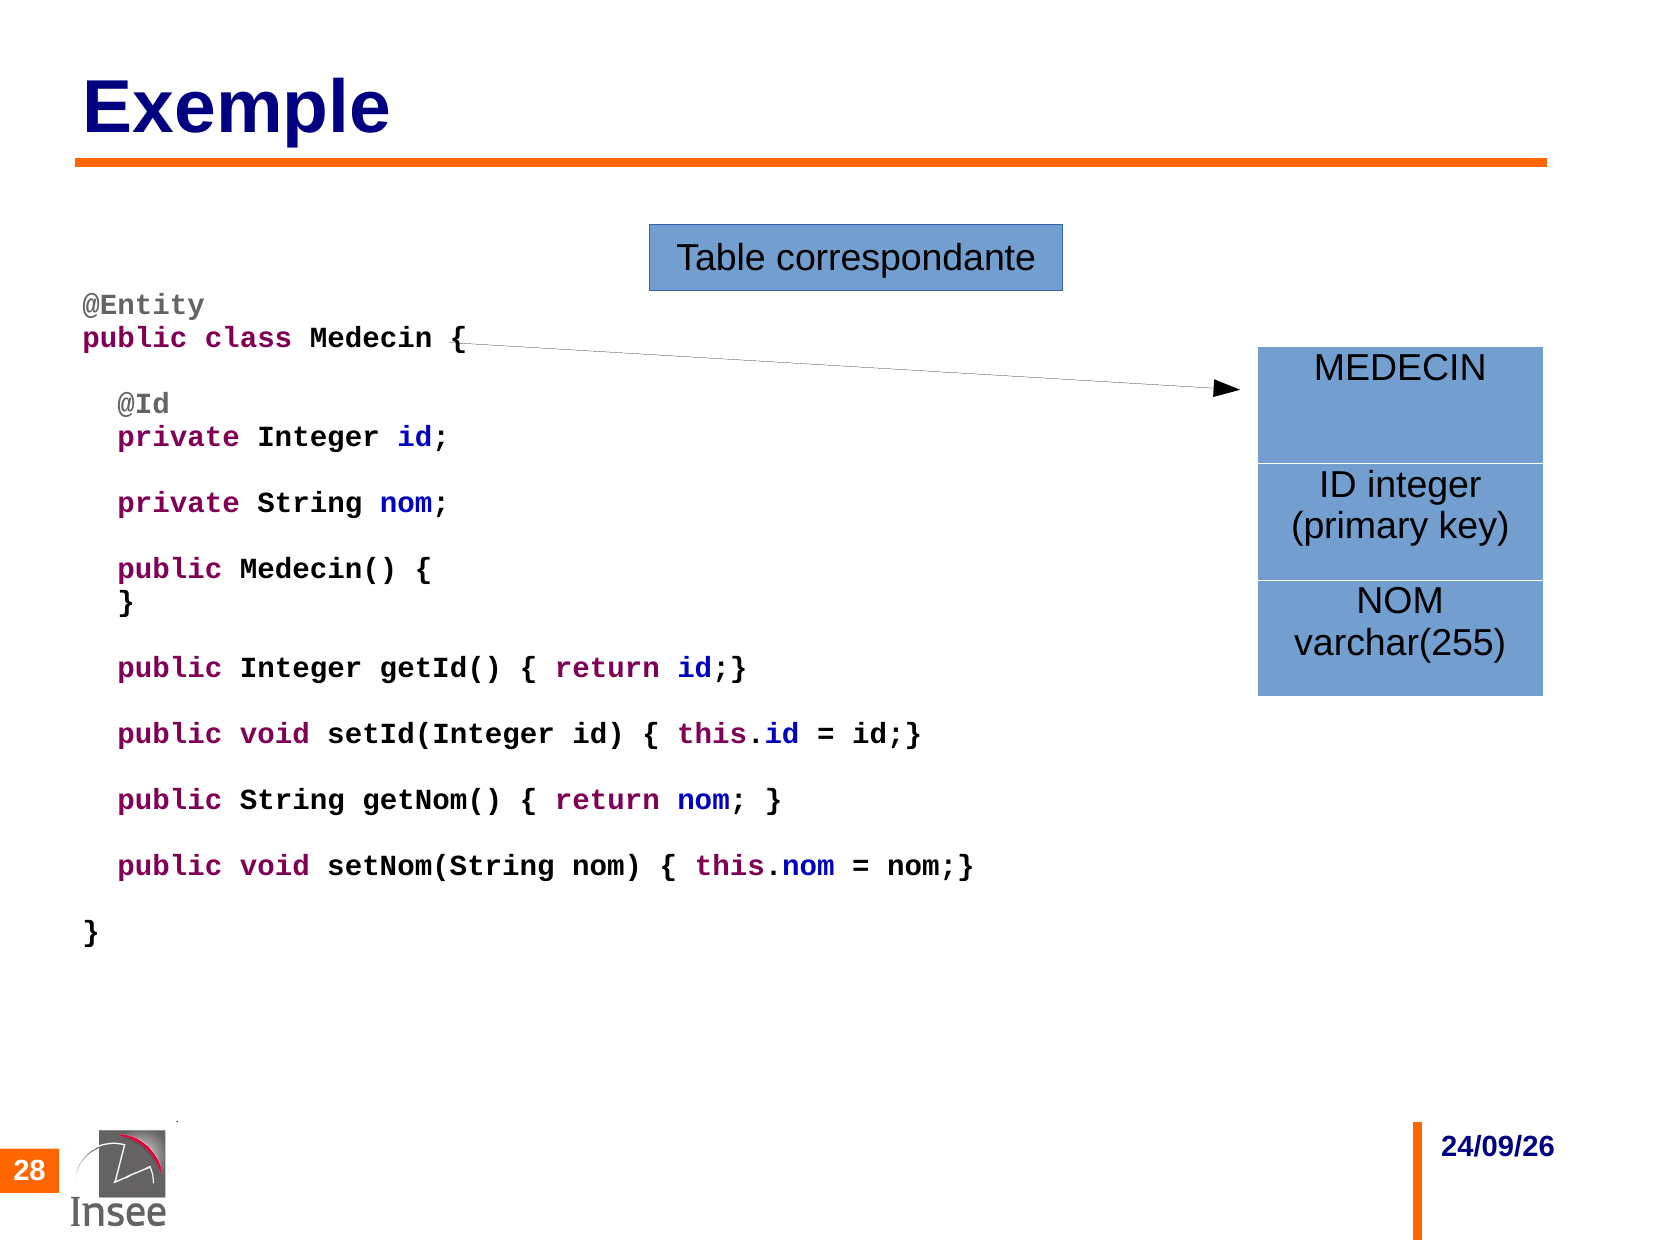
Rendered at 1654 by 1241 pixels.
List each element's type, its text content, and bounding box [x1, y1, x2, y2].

text_box Table correspondante [649, 224, 1063, 290]
title Exemple [82, 49, 1619, 163]
picture [62, 1121, 178, 1241]
list @Entity public class Medecin { @Id private Integer id; private String nom; public Medecin() { } public Integer getId() { return id;} public void setId(Integer id) { this.id = id;} public String getNom() { return nom; } public void setNom(String nom) { this.nom = nom;} } [82, 290, 1571, 1010]
